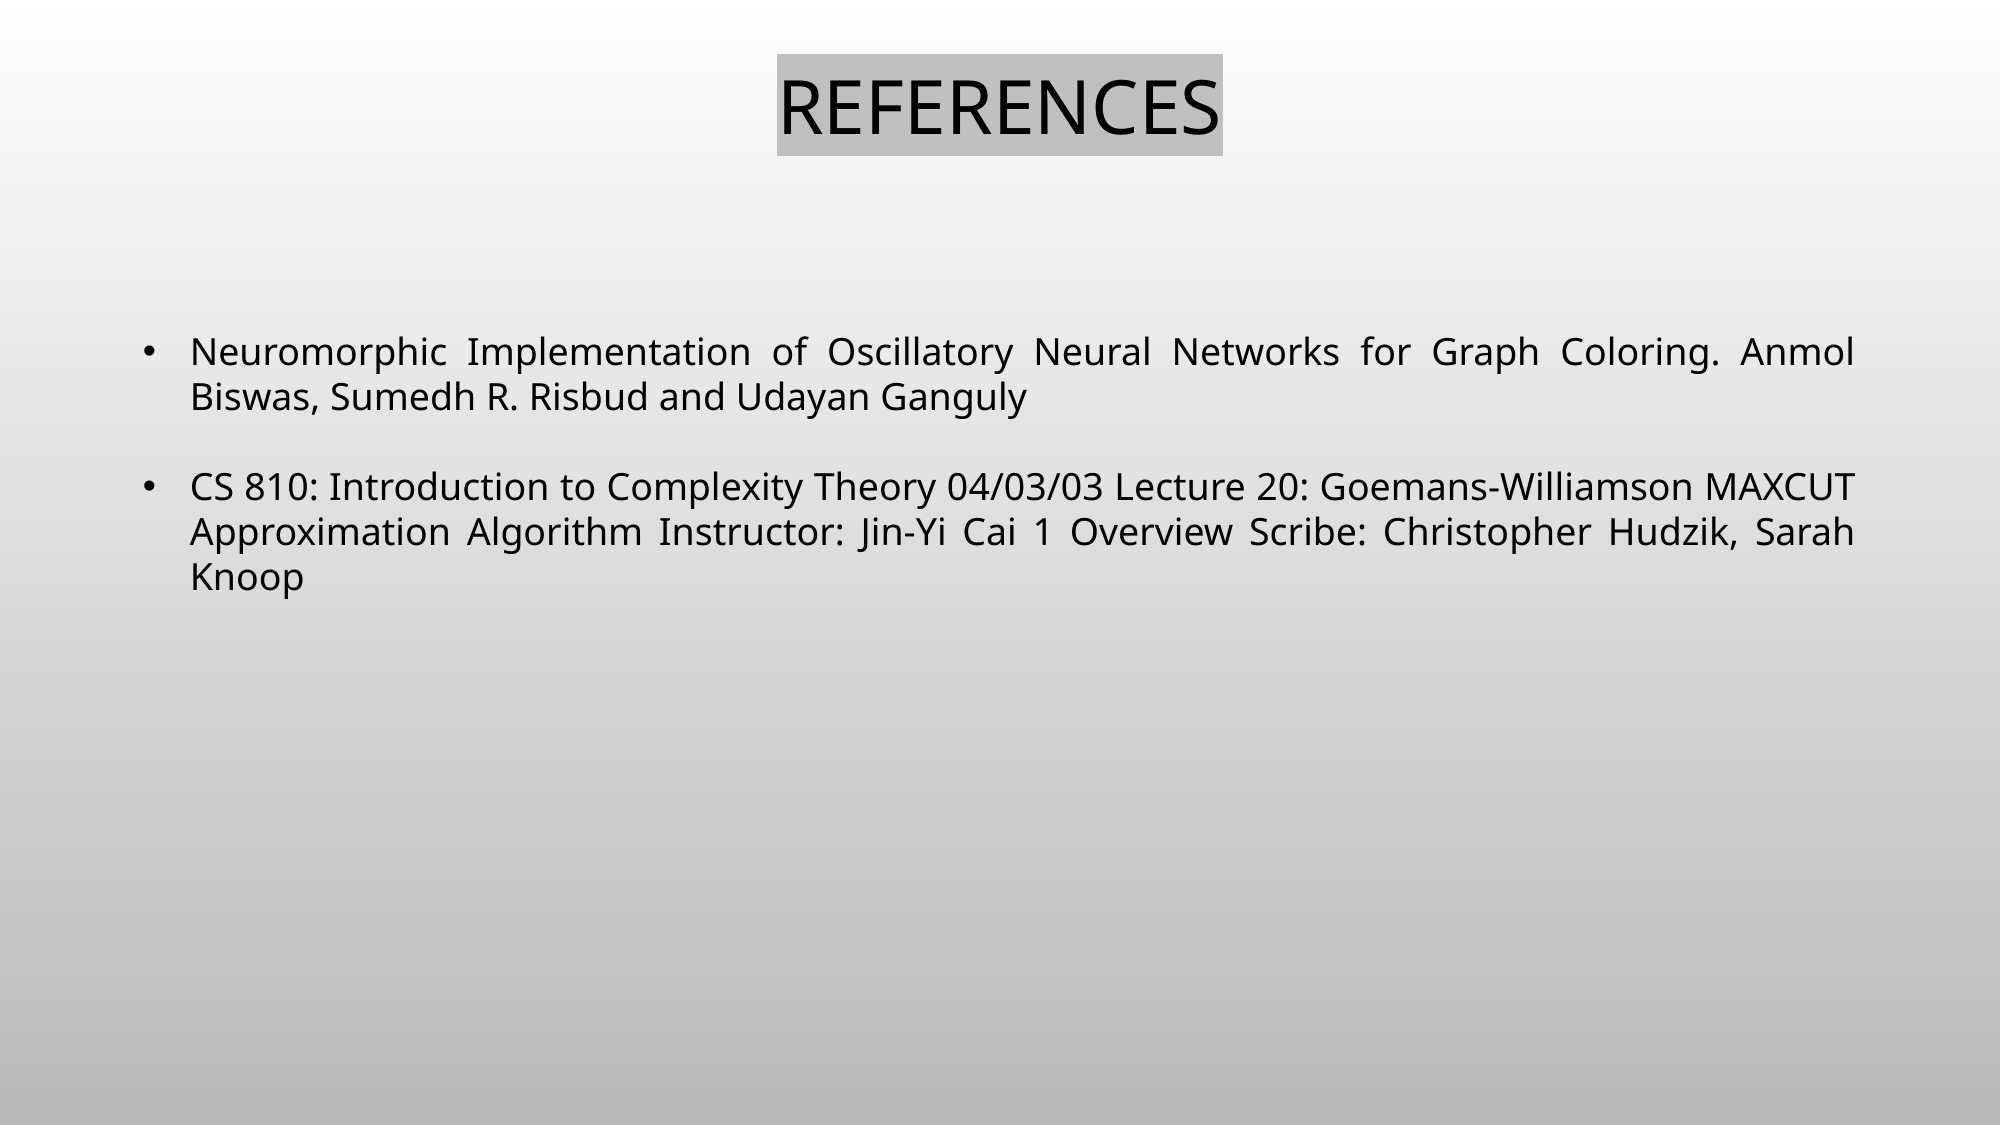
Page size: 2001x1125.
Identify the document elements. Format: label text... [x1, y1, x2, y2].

text_box Neuromorphic Implementation of Oscillatory Neural Networks for Graph Coloring. Anmol Biswas, Sumedh R. Risbud and Udayan Ganguly CS 810: Introduction to Complexity Theory 04/03/03 Lecture 20: Goemans-Williamson MAXCUT Approximation Algorithm Instructor: Jin-Yi Cai 1 Overview Scribe: Christopher Hudzik, Sarah Knoop [128, 320, 1872, 606]
title REferences [136, 57, 1864, 158]
